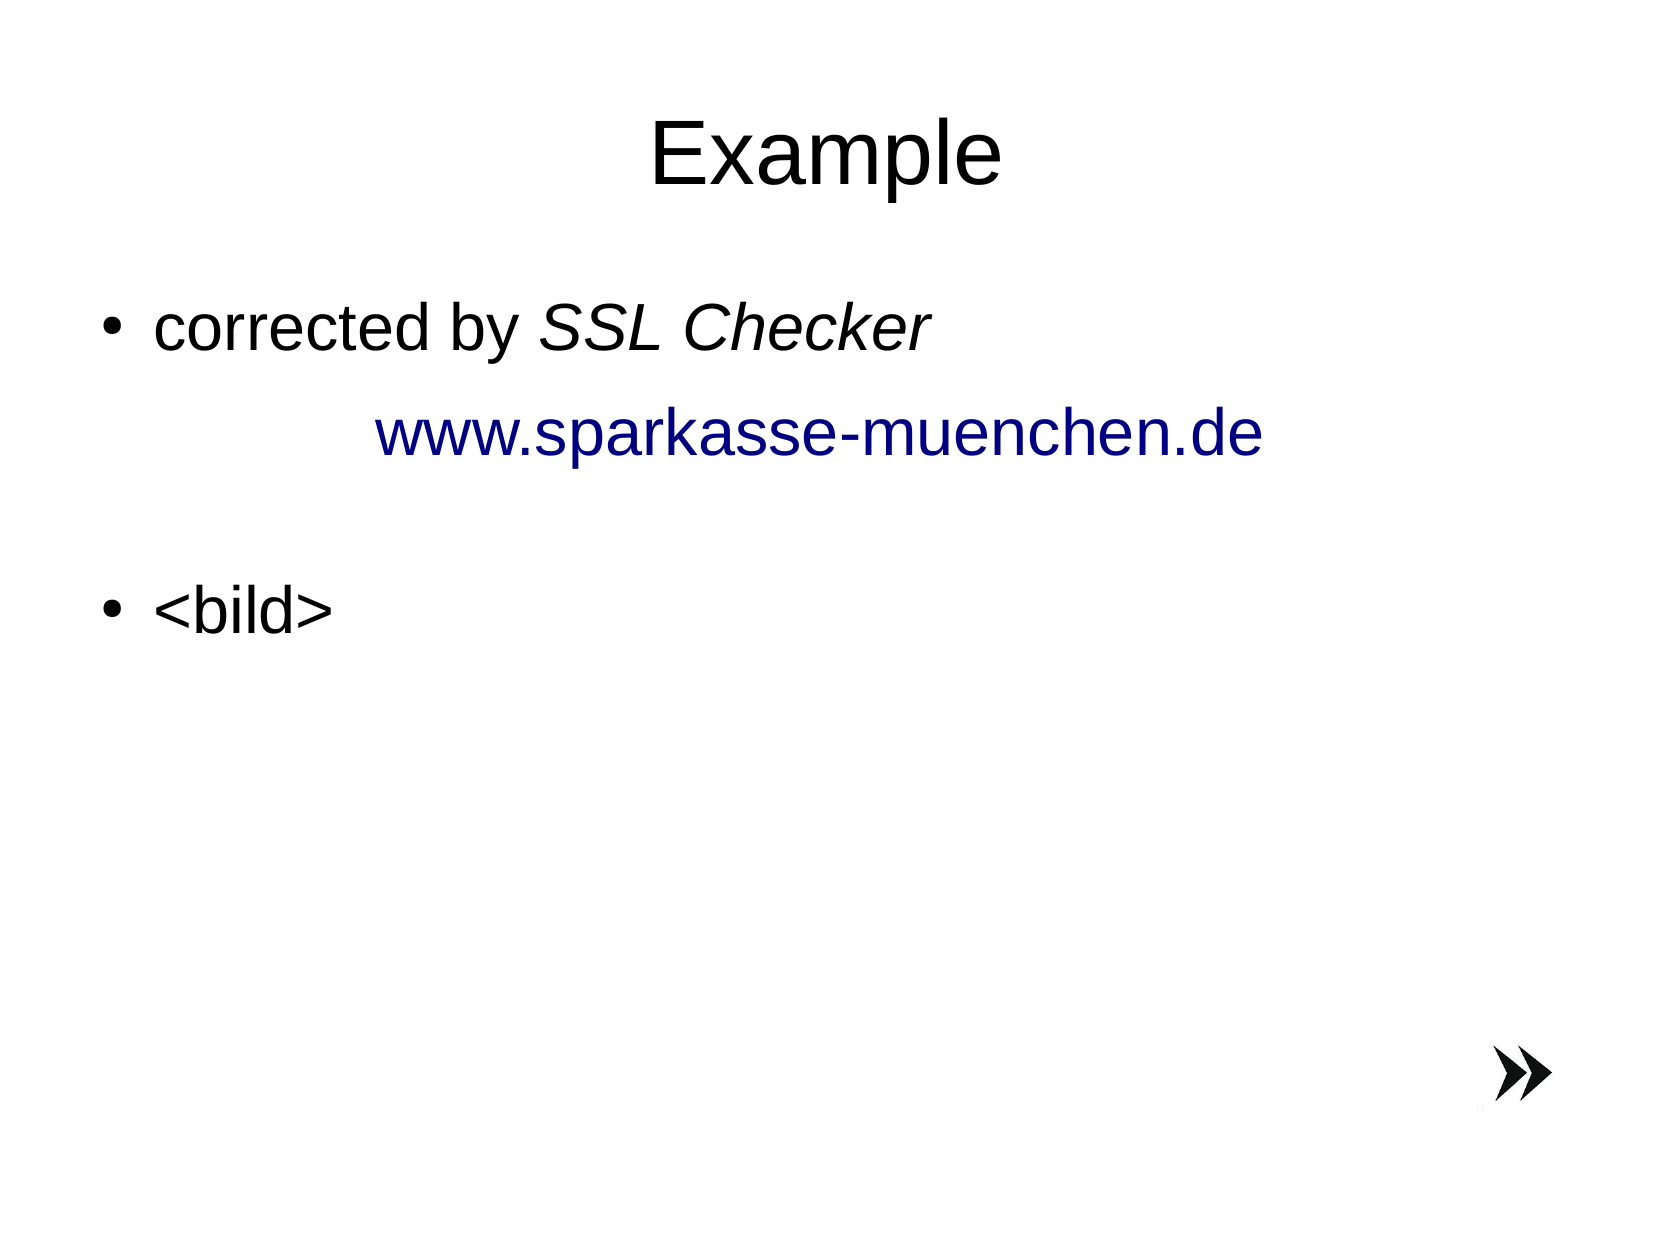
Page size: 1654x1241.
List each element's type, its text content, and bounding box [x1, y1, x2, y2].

title Example [82, 49, 1571, 257]
list corrected by SSL Checker www.sparkasse-muenchen.de <bild> [82, 290, 1571, 1010]
picture [1476, 1039, 1562, 1111]
